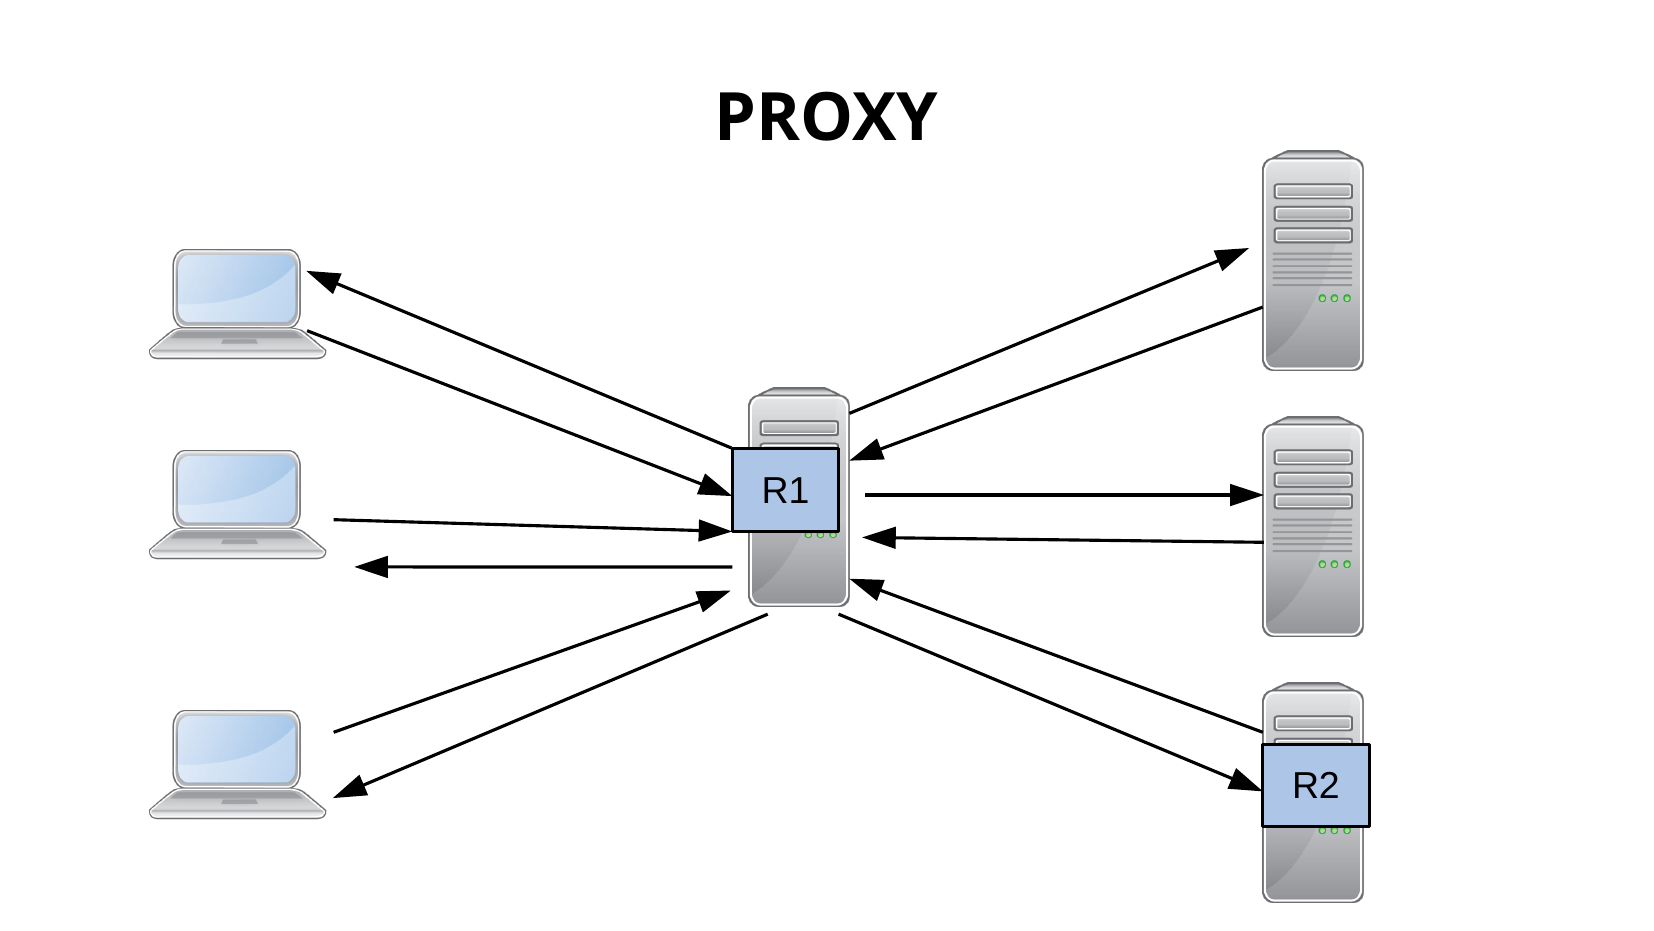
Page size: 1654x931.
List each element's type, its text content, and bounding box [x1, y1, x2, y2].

picture [1262, 150, 1364, 371]
picture [141, 241, 334, 367]
text_box R1 [732, 448, 839, 532]
picture [141, 442, 334, 567]
title PROXY [82, 36, 1571, 193]
text_box R2 [1262, 744, 1370, 827]
picture [1262, 827, 1364, 903]
picture [141, 702, 334, 827]
picture [1262, 682, 1364, 744]
picture [748, 387, 850, 607]
picture [1262, 416, 1364, 637]
